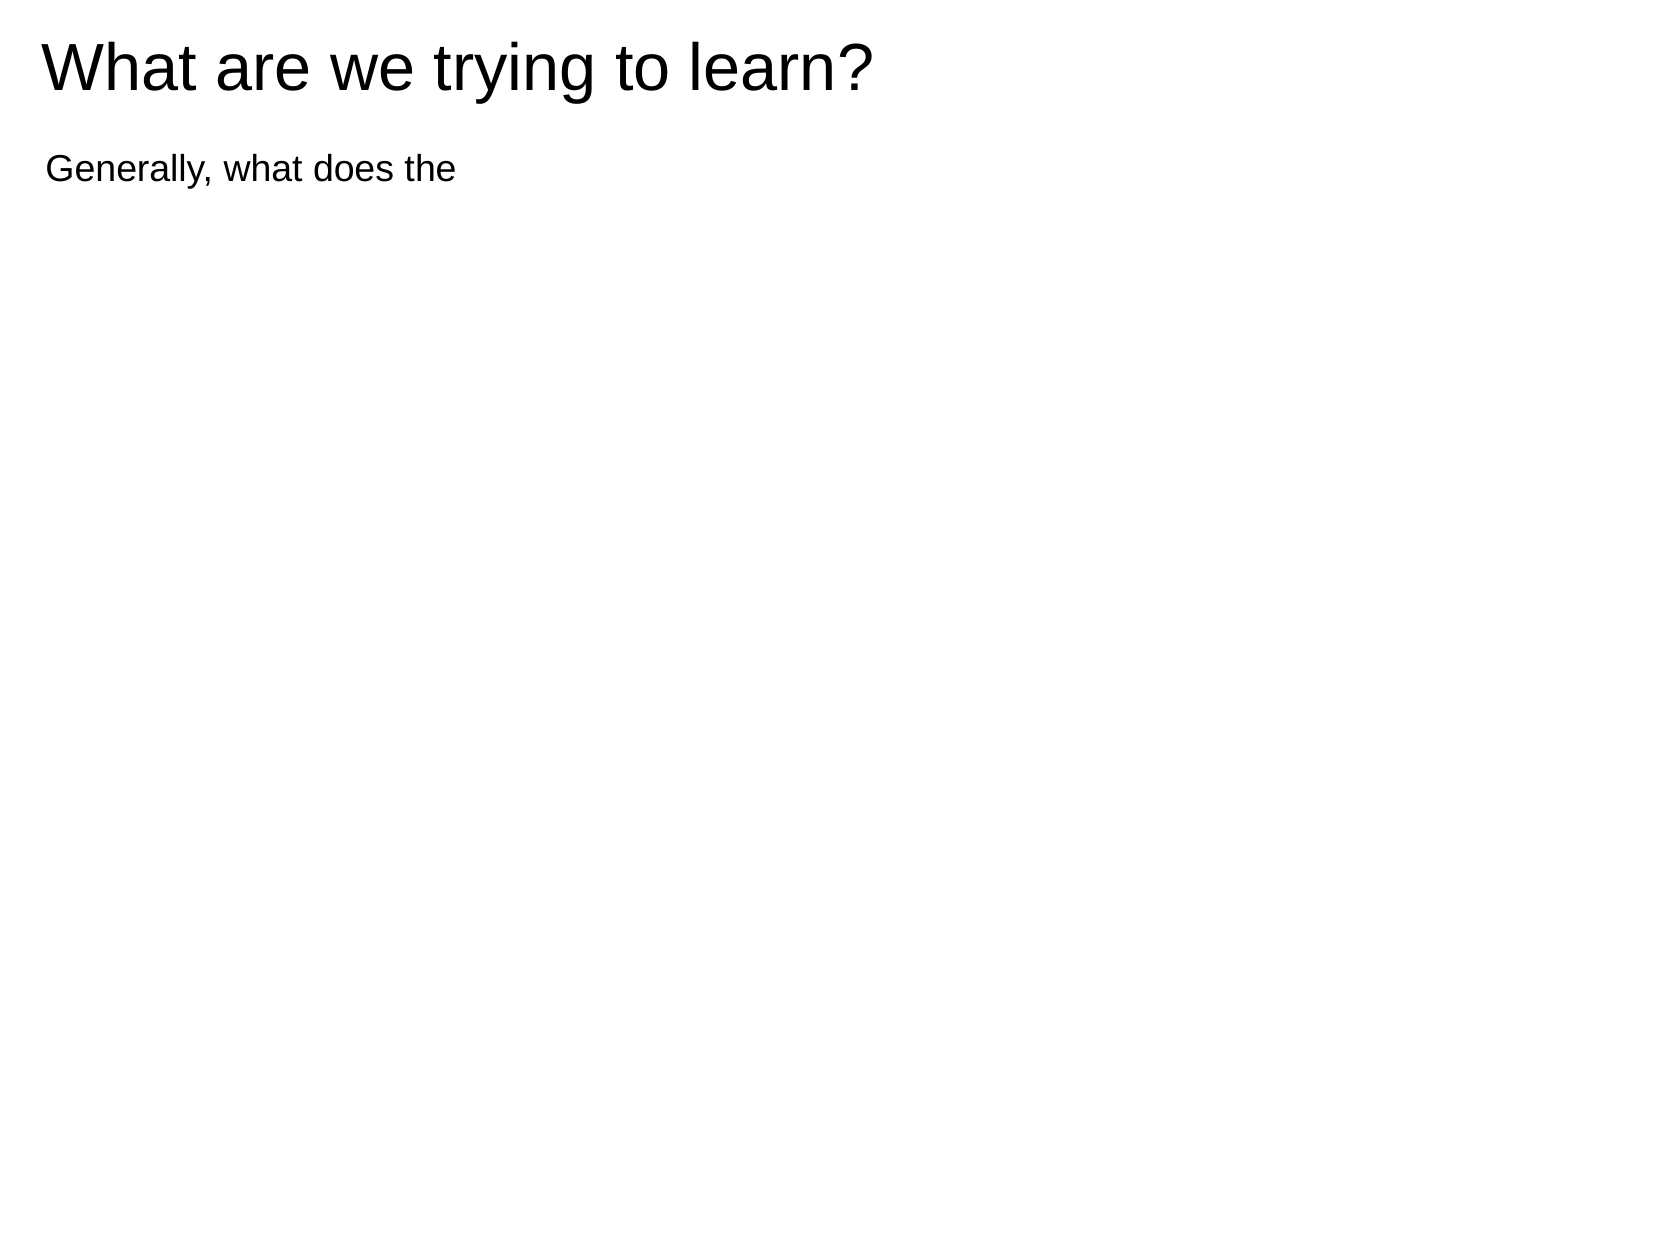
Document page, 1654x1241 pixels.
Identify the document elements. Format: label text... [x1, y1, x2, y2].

text_box Generally, what does the [30, 140, 1636, 244]
title What are we trying to learn? [41, 30, 1530, 105]
